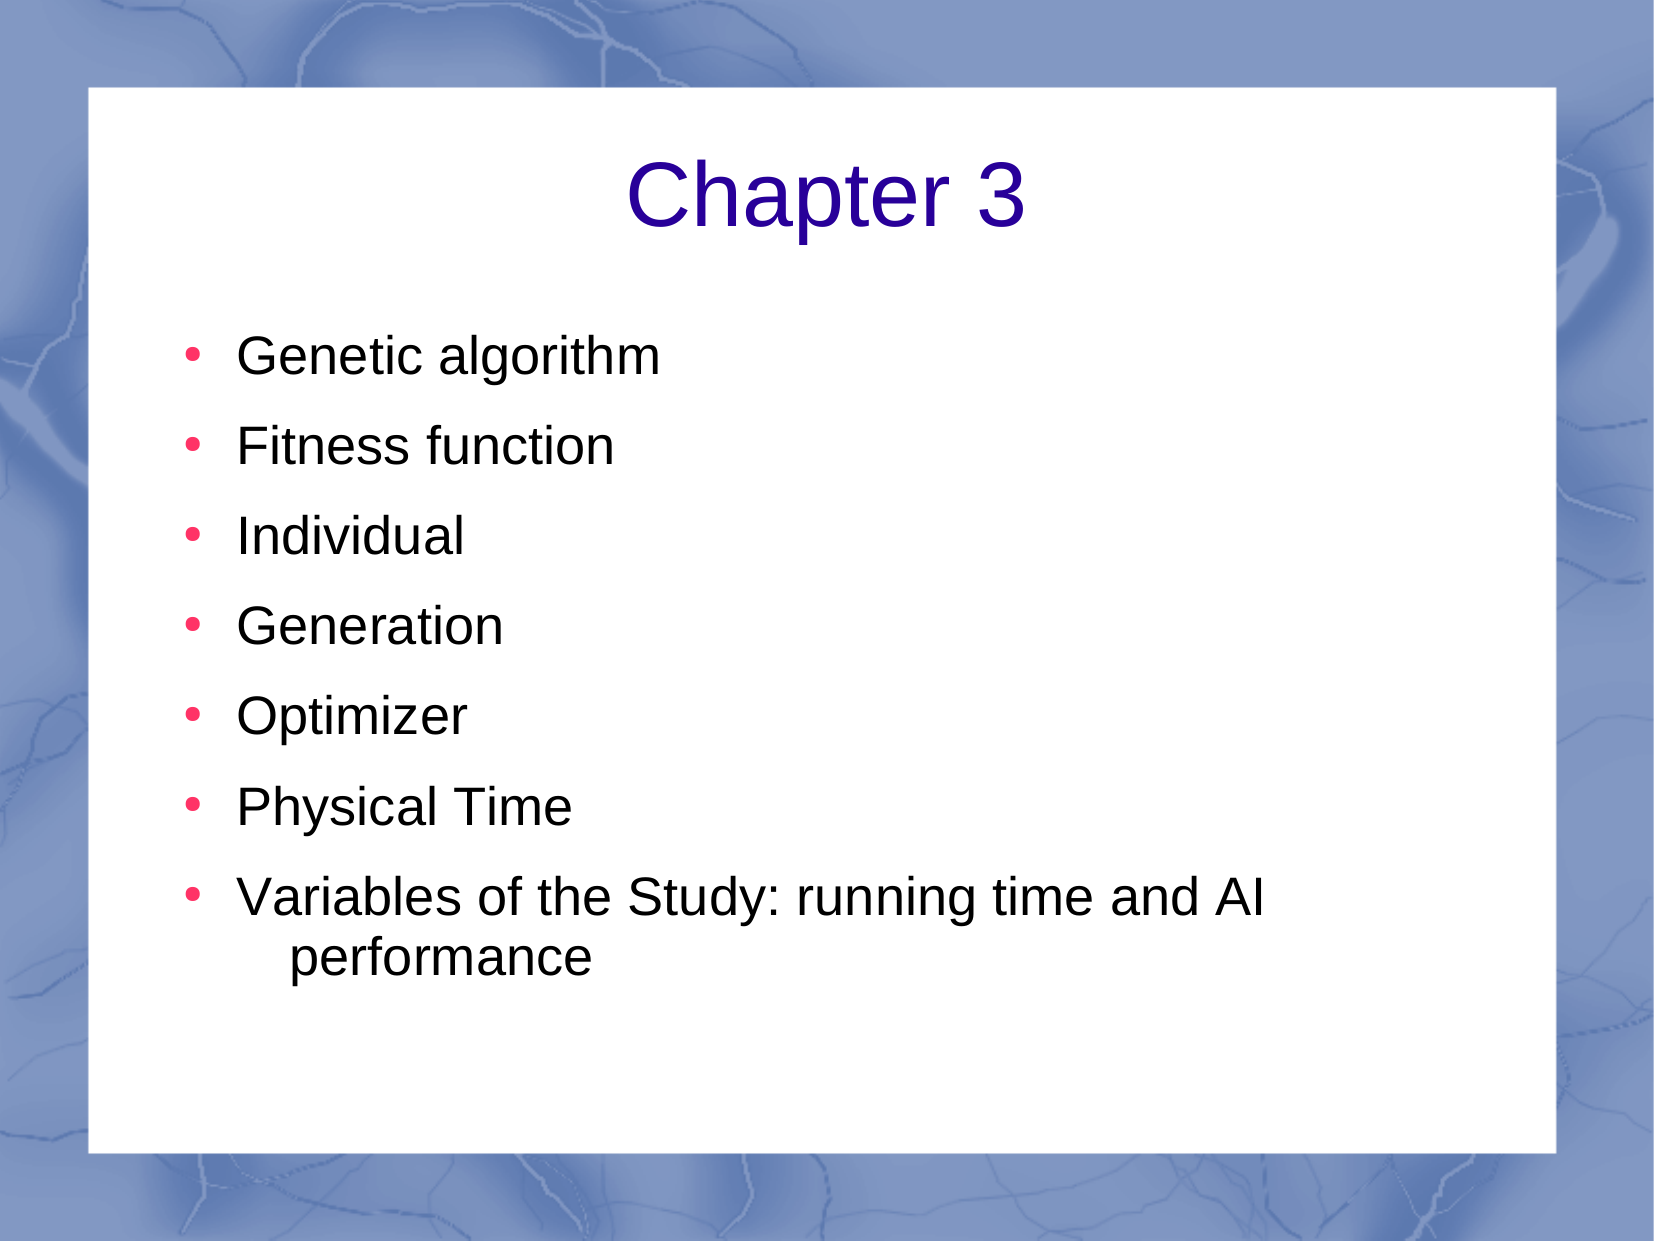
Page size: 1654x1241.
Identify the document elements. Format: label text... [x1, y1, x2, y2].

picture [0, 0, 1654, 1241]
list Genetic algorithm Fitness function Individual Generation Optimizer Physical Time Variables of the Study: running time and AI performance [147, 325, 1506, 996]
title Chapter 3 [118, 98, 1536, 291]
